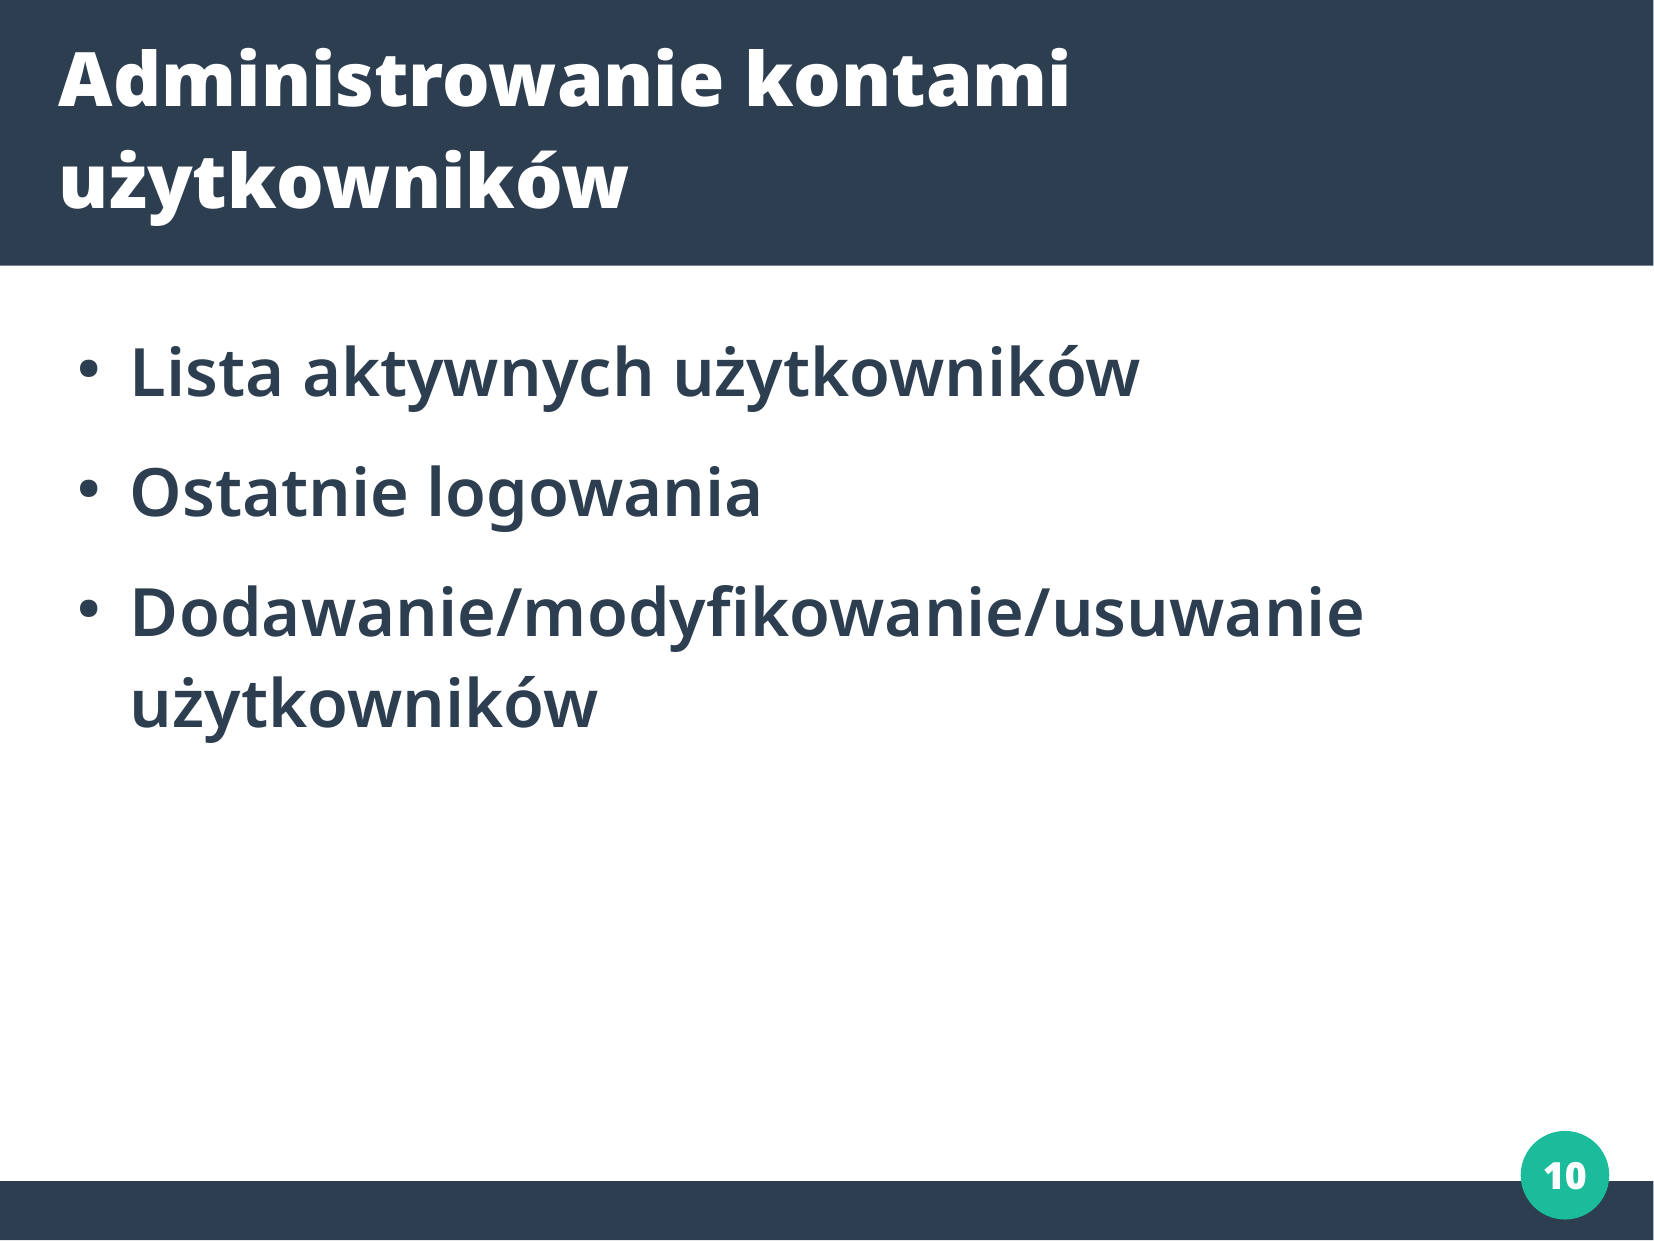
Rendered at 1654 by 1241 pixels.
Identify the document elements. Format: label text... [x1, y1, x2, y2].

title Administrowanie kontami użytkowników [59, 49, 1595, 207]
list Lista aktywnych użytkowników Ostatnie logowania Dodawanie/modyfikowanie/usuwanie użytkowników [59, 324, 1595, 1152]
